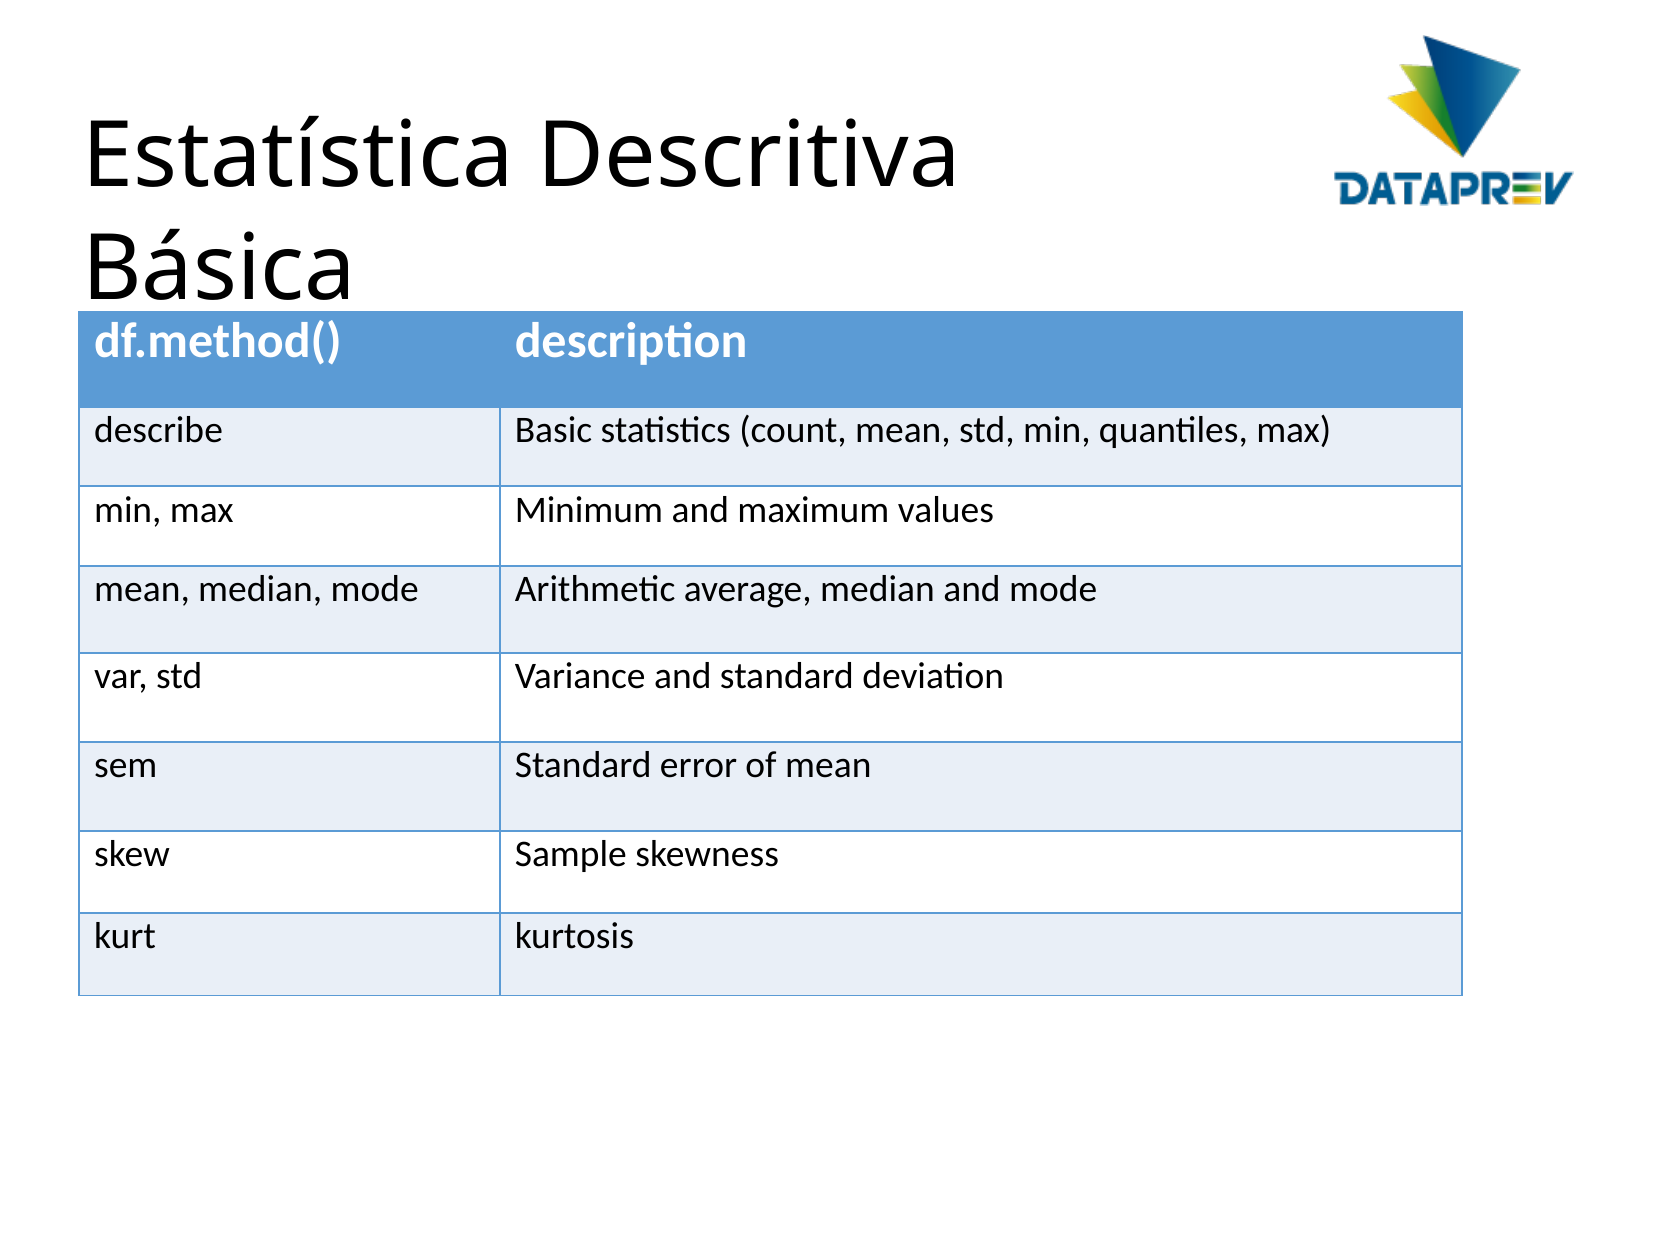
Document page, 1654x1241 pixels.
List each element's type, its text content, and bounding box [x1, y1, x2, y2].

table_cell mean, median, mode [80, 567, 499, 652]
table_cell Arithmetic average, median and mode [501, 567, 1461, 652]
picture [1334, 35, 1574, 206]
table_cell Standard error of mean [501, 743, 1461, 830]
table_header description [501, 313, 1461, 406]
table_cell Basic statistics (count, mean, std, min, quantiles, max) [501, 408, 1461, 485]
title Estatística Descritiva Básica [82, 96, 1252, 180]
table_cell Minimum and maximum values [501, 487, 1461, 565]
table_header df.method() [80, 313, 499, 406]
table_cell Variance and standard deviation [501, 654, 1461, 741]
table_cell min, max [80, 487, 499, 565]
table_cell kurtosis [501, 914, 1461, 995]
table_cell var, std [80, 654, 499, 741]
table_cell kurt [80, 914, 499, 995]
table_cell skew [80, 832, 499, 912]
table_cell sem [80, 743, 499, 830]
table_cell Sample skewness [501, 832, 1461, 912]
table_cell describe [80, 408, 499, 485]
